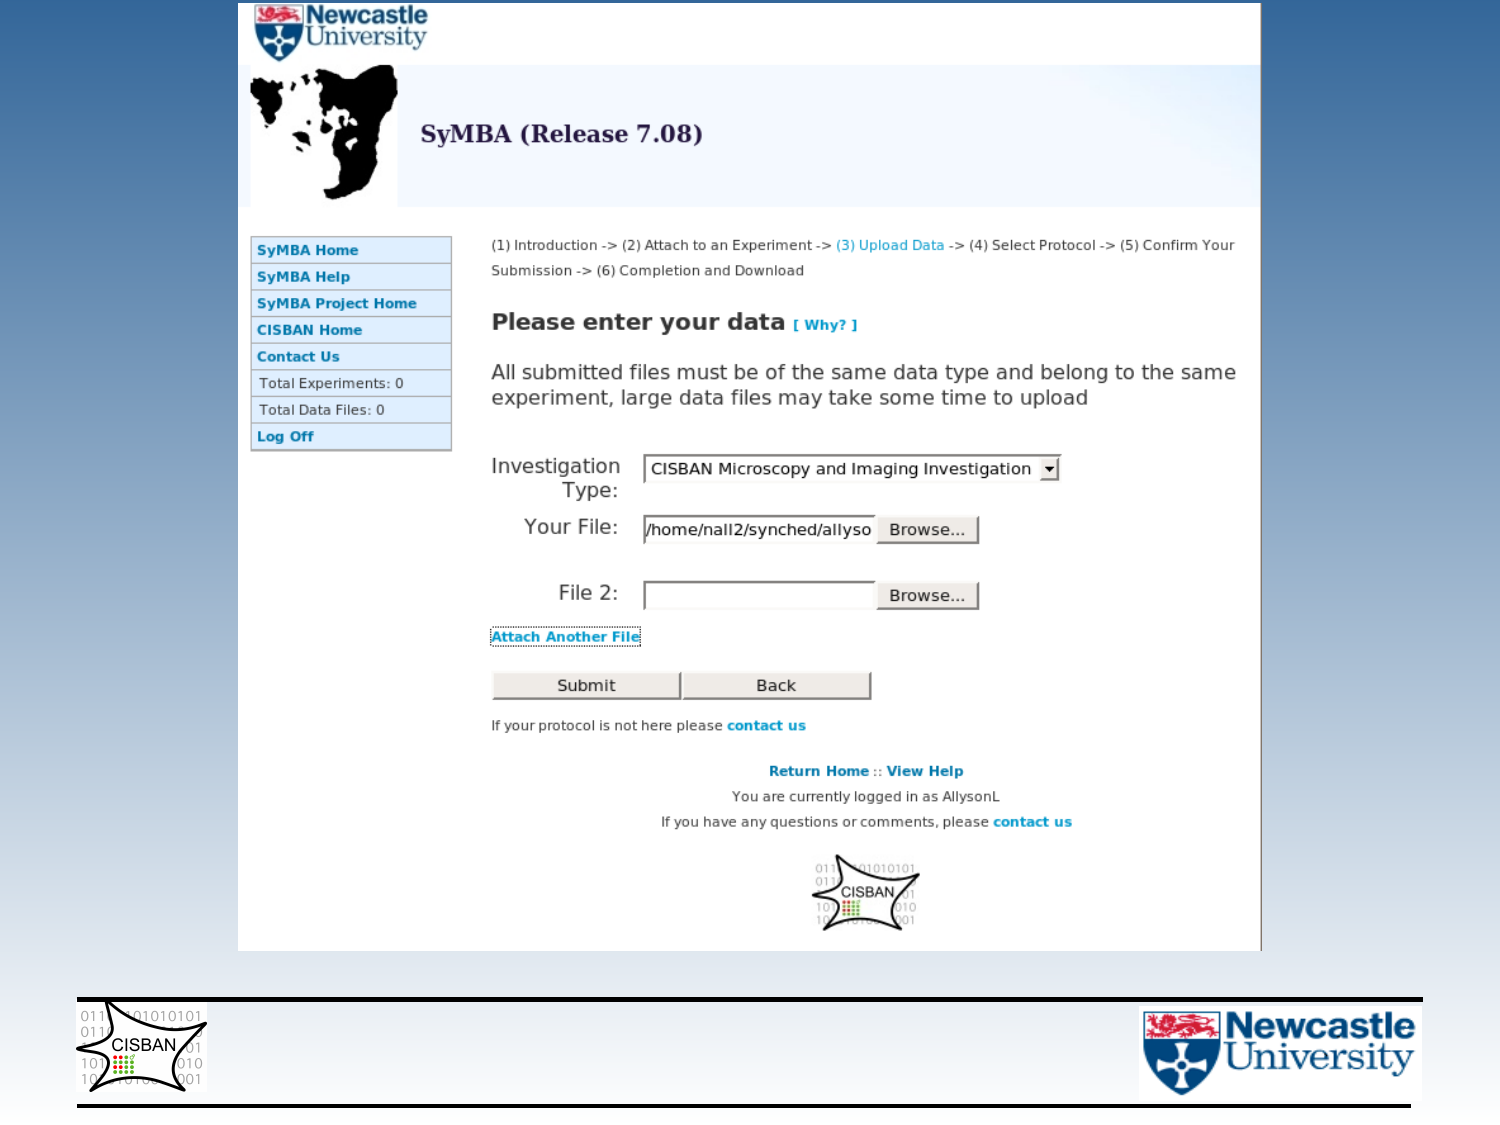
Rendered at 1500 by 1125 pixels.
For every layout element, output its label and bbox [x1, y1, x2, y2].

picture [238, 3, 1262, 952]
picture [76, 999, 207, 1092]
picture [1139, 1006, 1422, 1101]
